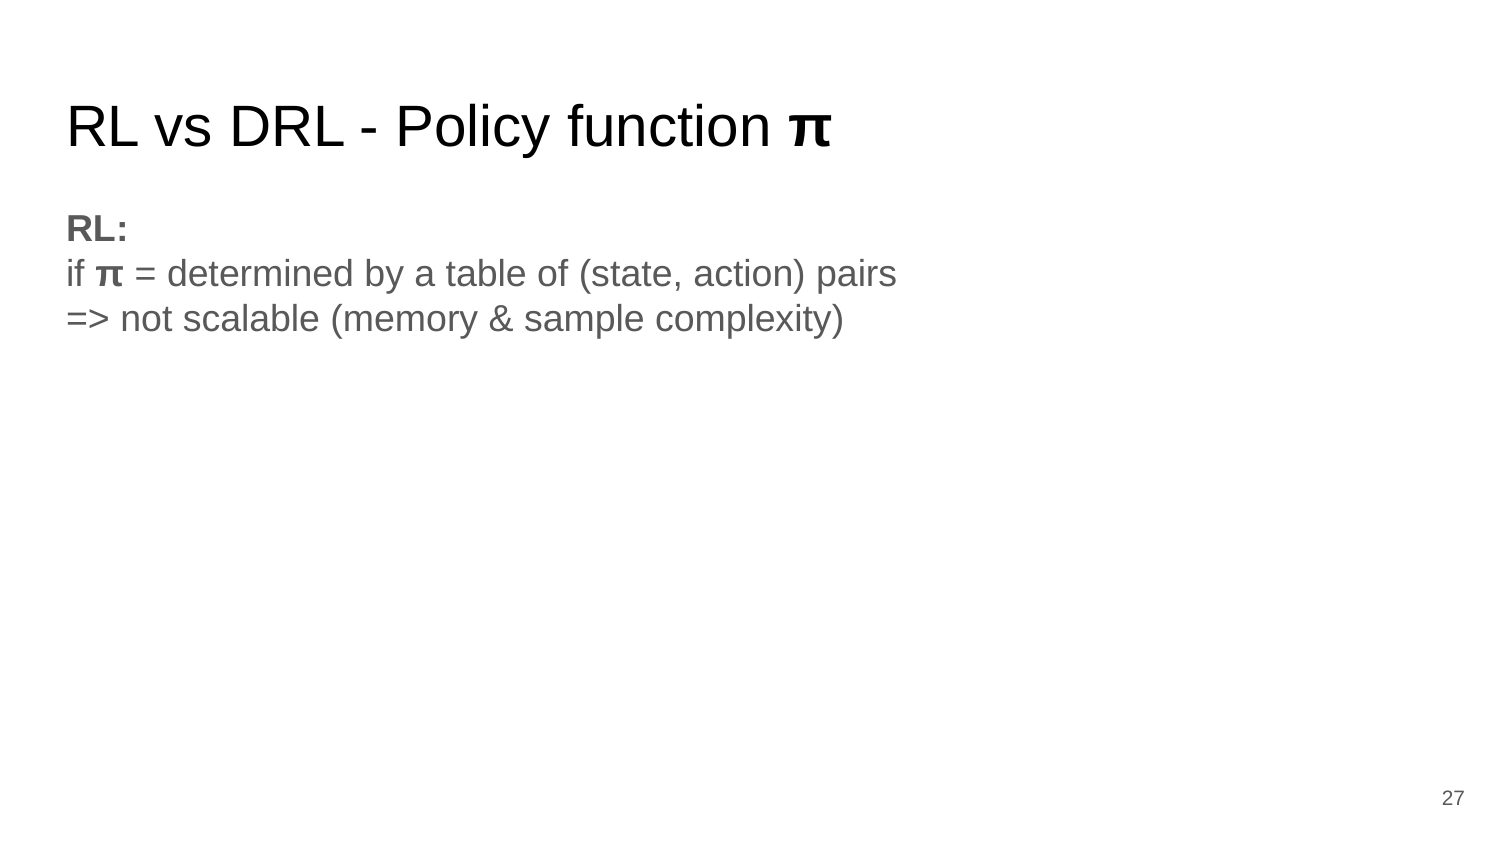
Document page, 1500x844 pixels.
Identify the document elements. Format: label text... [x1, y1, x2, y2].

title RL vs DRL - Policy function π [51, 72, 1449, 167]
slide_number <number> [1389, 764, 1480, 830]
list RL: if π = determined by a table of (state, action) pairs => not scalable (memory & sample complexity) [51, 189, 1449, 750]
